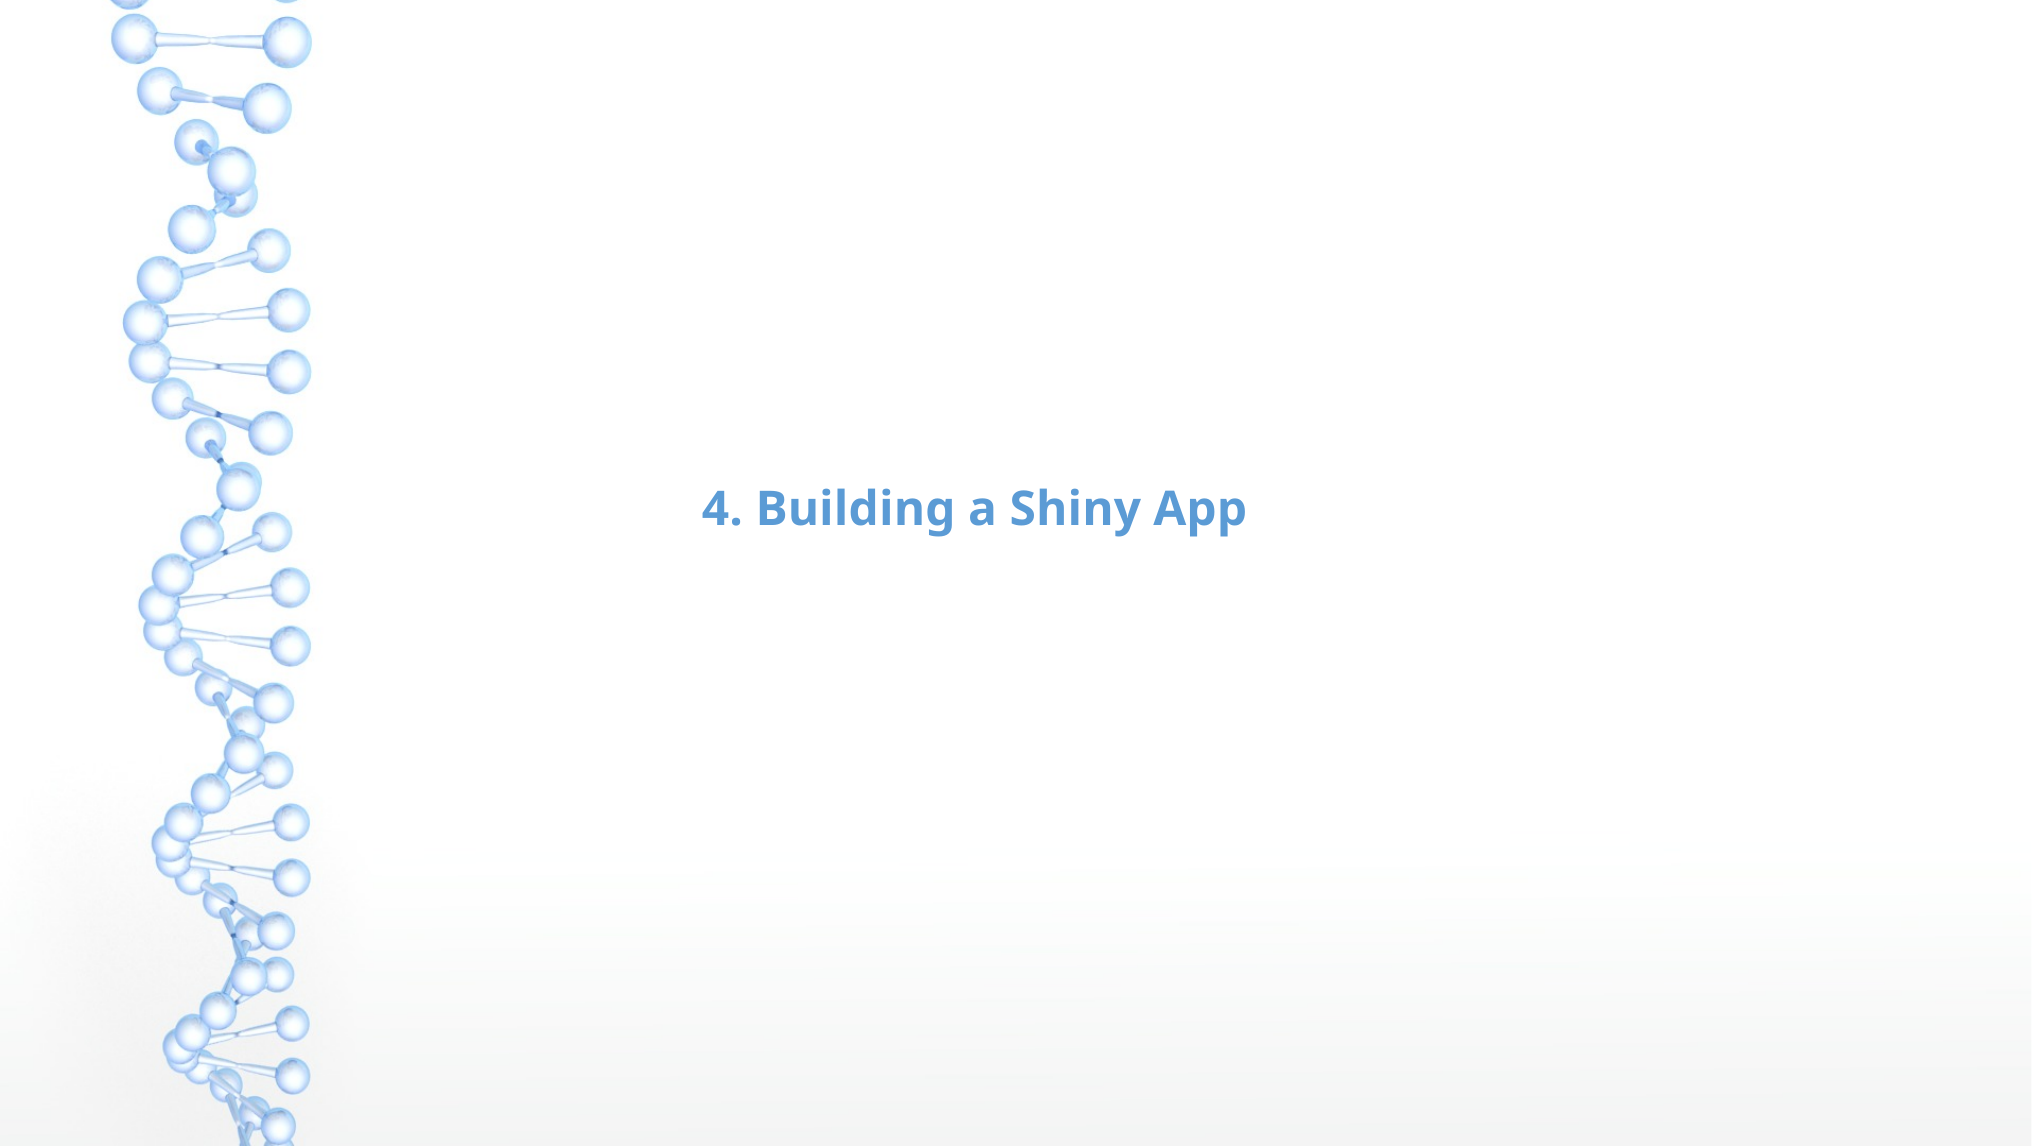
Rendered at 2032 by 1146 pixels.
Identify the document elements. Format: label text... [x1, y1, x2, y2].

text_box 4. Building a Shiny App [701, 477, 1525, 573]
